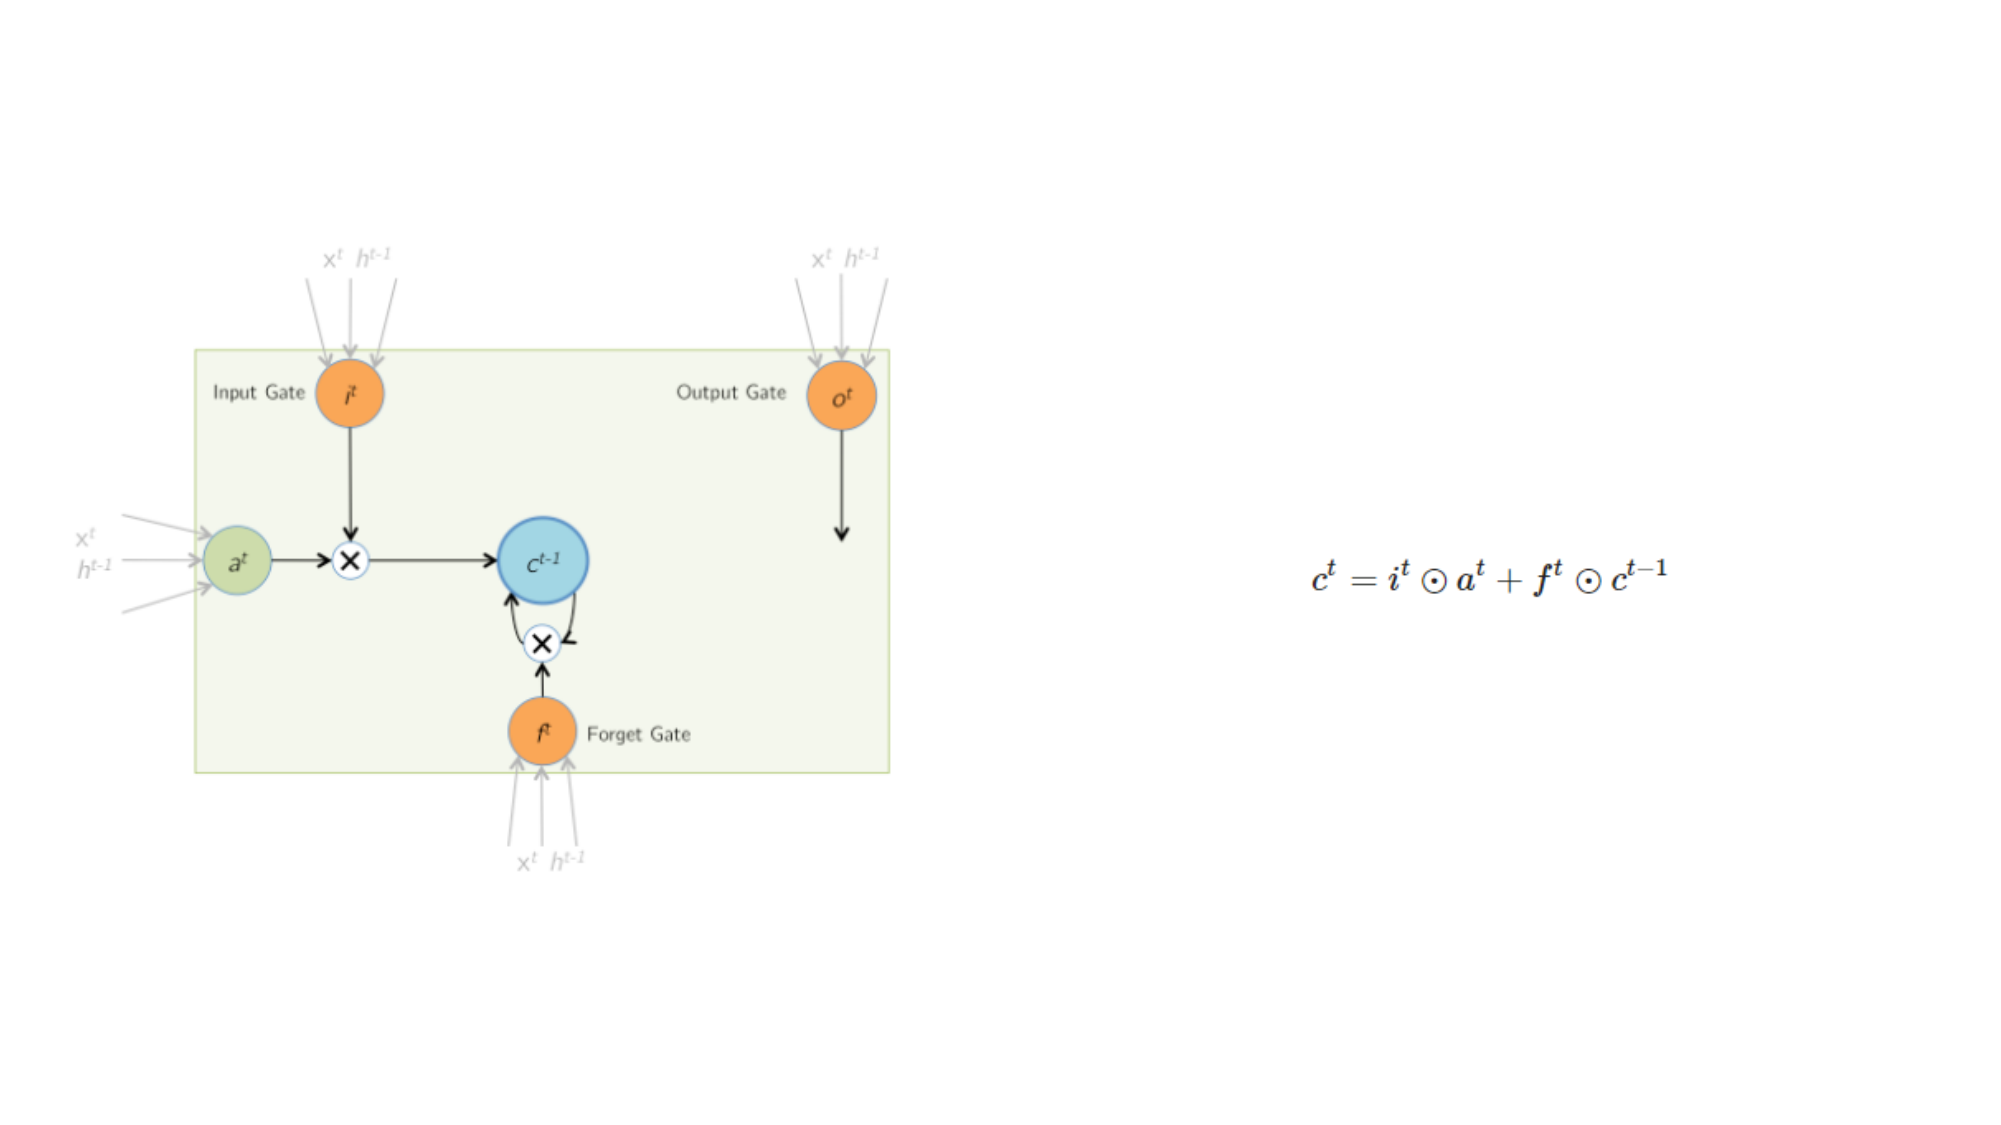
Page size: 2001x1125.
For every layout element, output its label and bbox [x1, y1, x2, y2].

picture [67, 227, 1696, 893]
